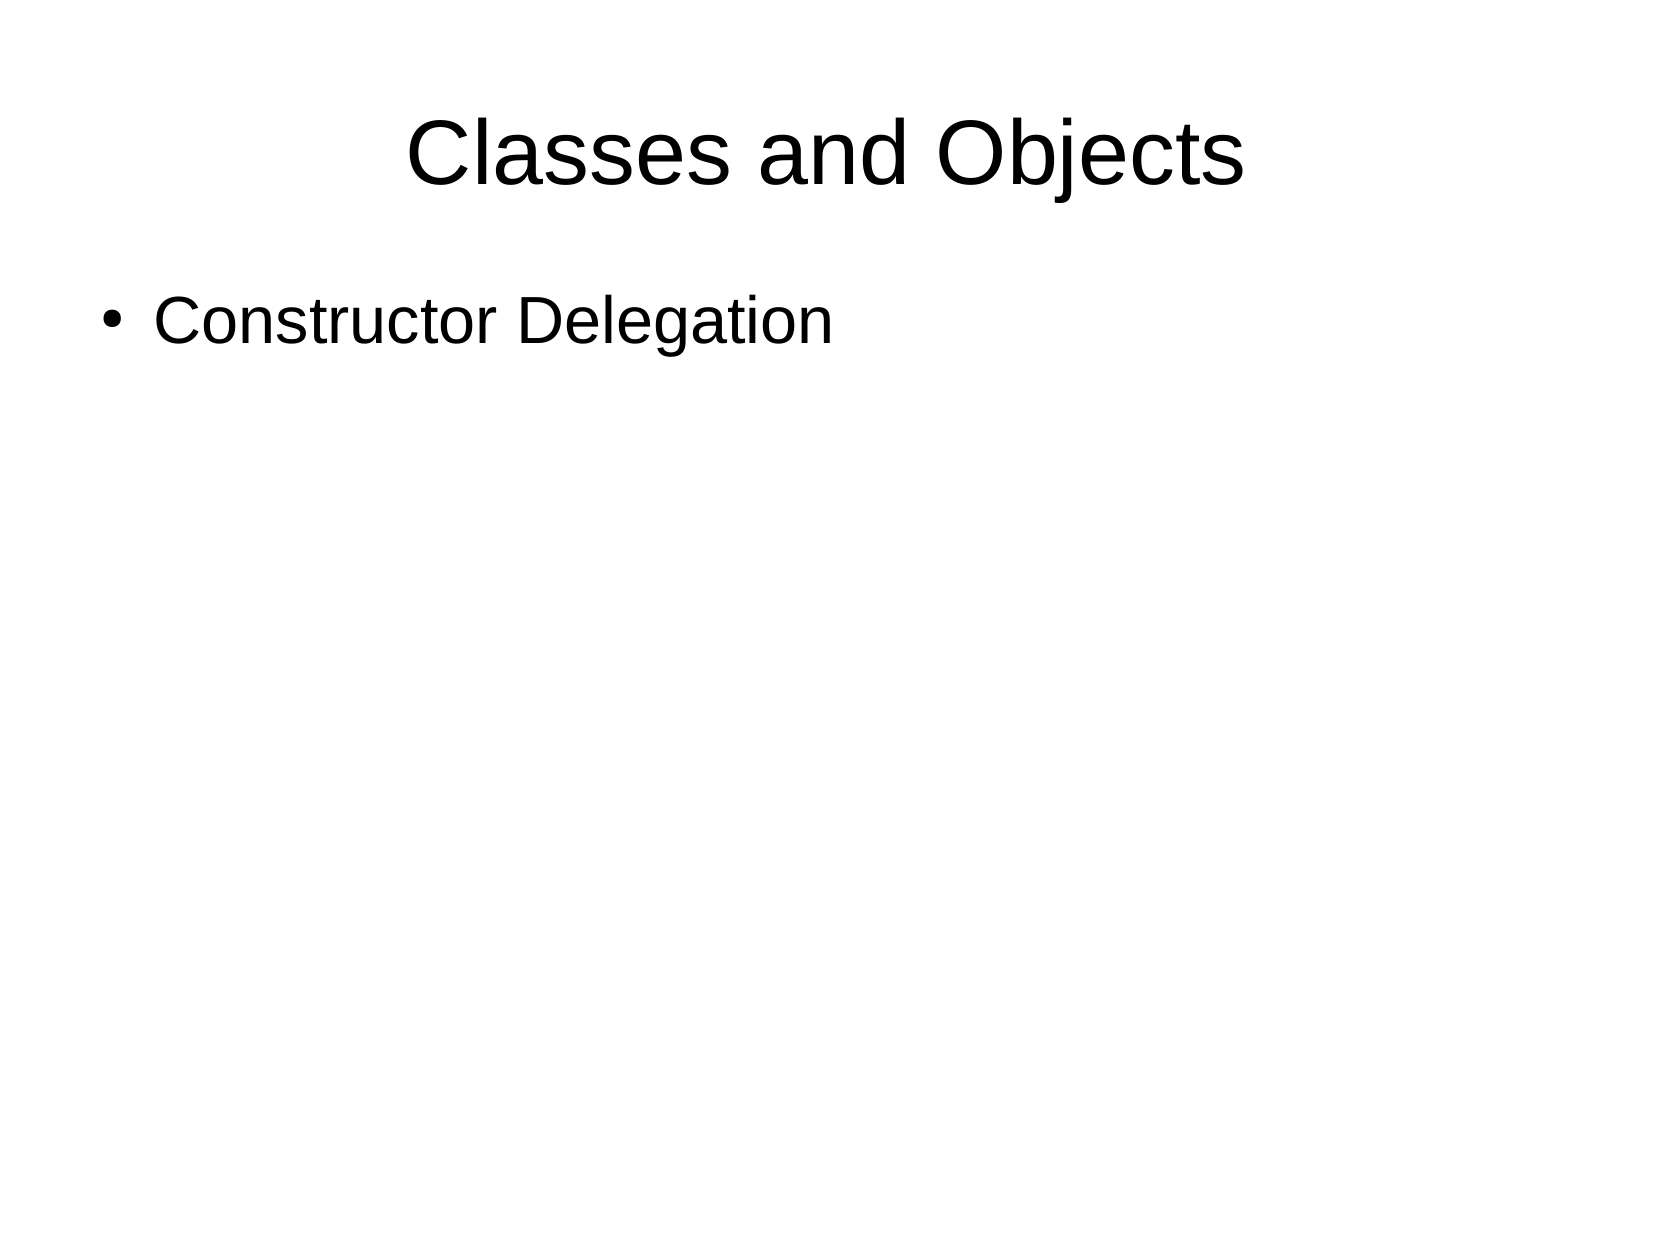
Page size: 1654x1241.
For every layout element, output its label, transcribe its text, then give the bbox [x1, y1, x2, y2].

title Classes and Objects [82, 49, 1571, 257]
list Constructor Delegation [82, 283, 1571, 1123]
